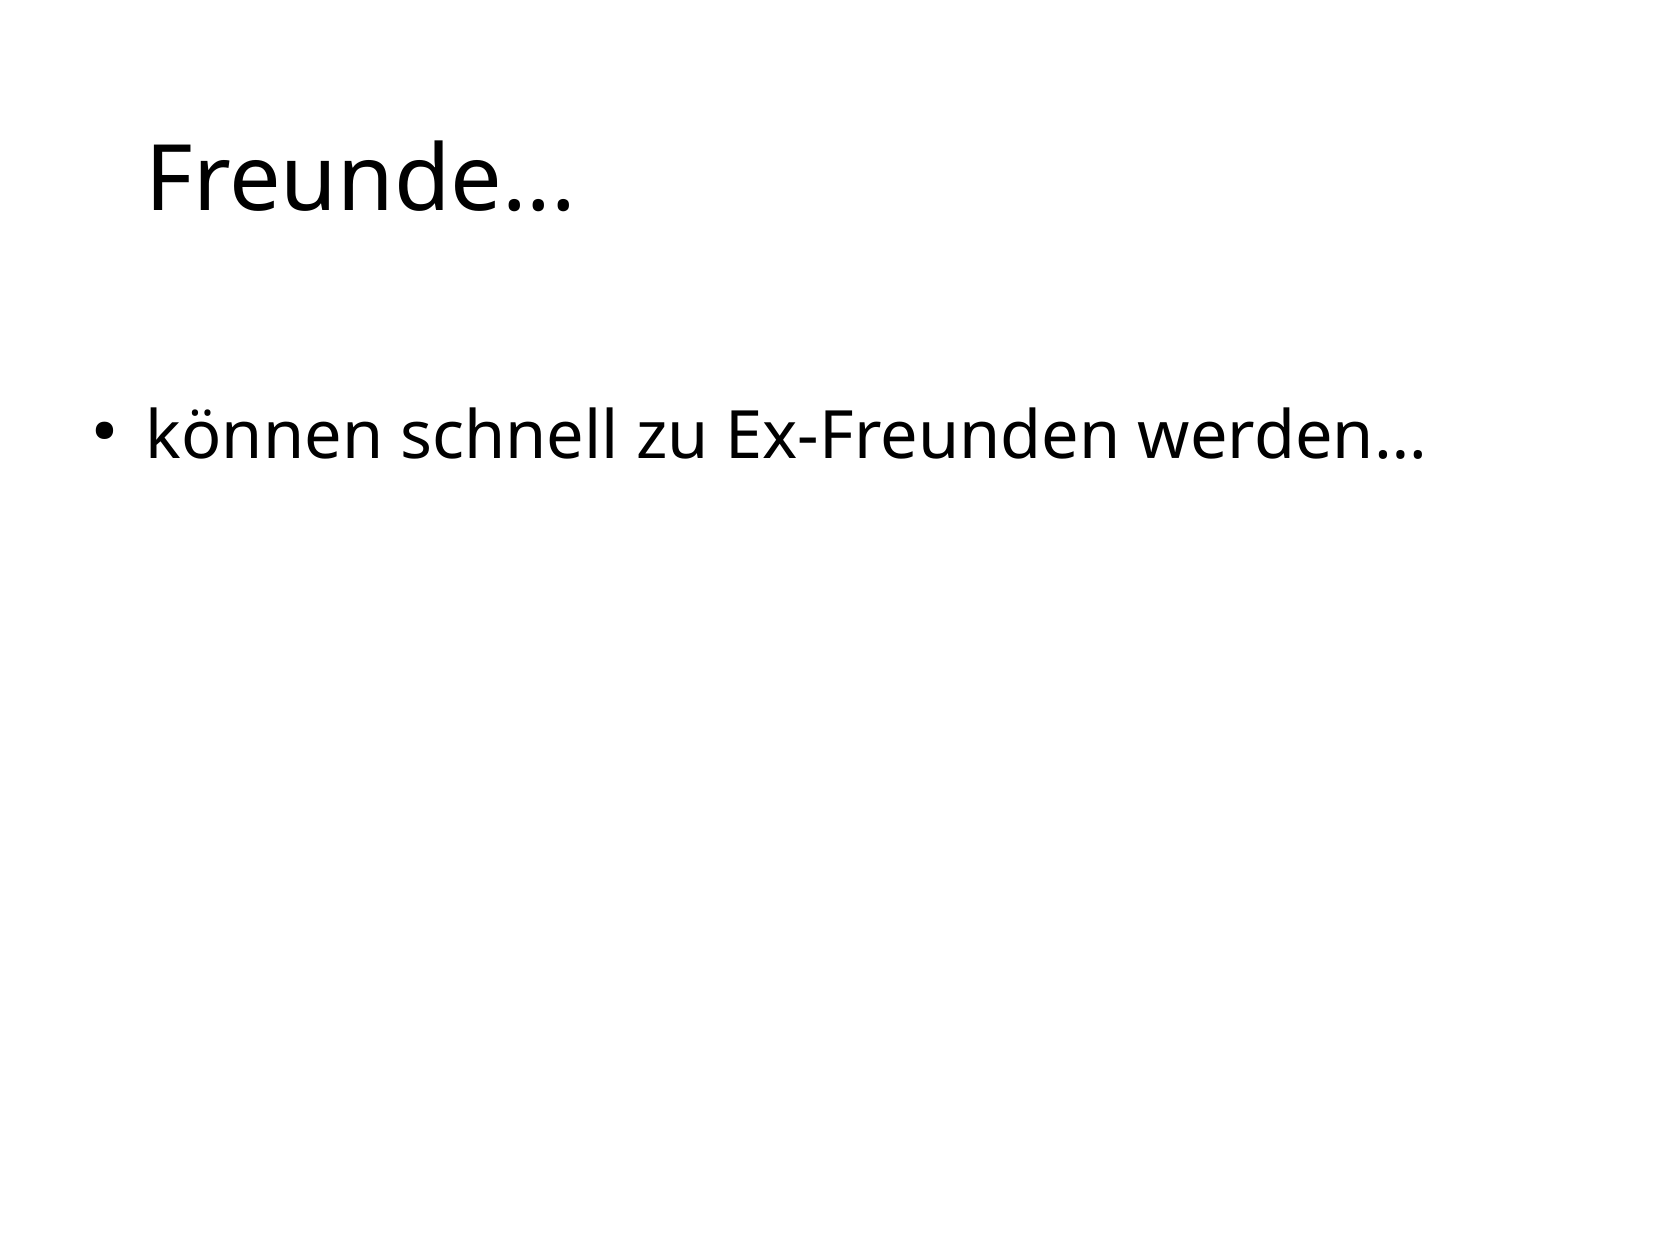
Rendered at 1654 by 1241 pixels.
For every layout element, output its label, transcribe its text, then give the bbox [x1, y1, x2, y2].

list Freunde... können schnell zu Ex-Freunden werden… [75, 112, 1568, 1163]
